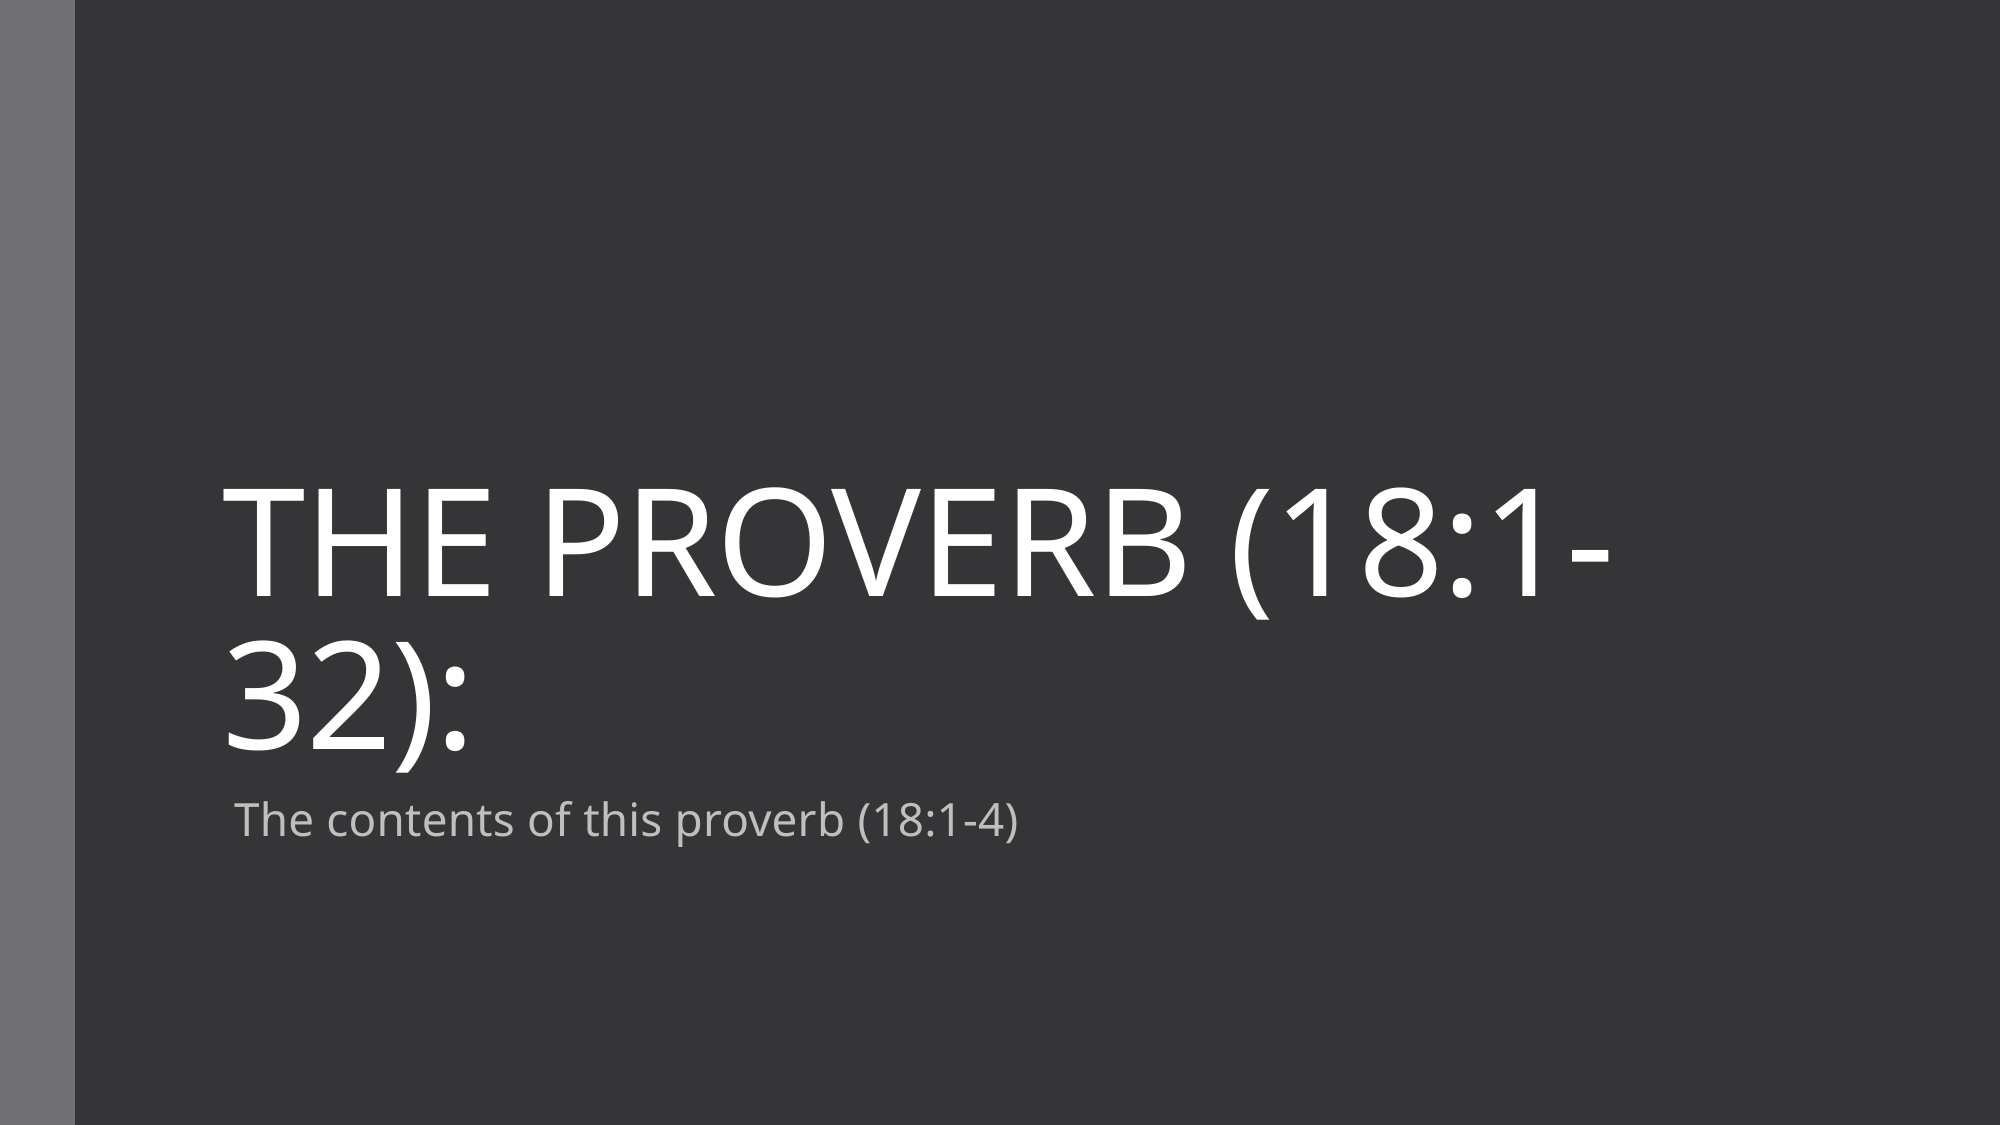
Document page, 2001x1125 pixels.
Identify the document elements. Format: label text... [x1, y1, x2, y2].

subtitle The contents of this proverb (18:1-4) [206, 787, 1752, 1066]
title THE PROVERB (18:1-32): [206, 124, 1752, 787]
